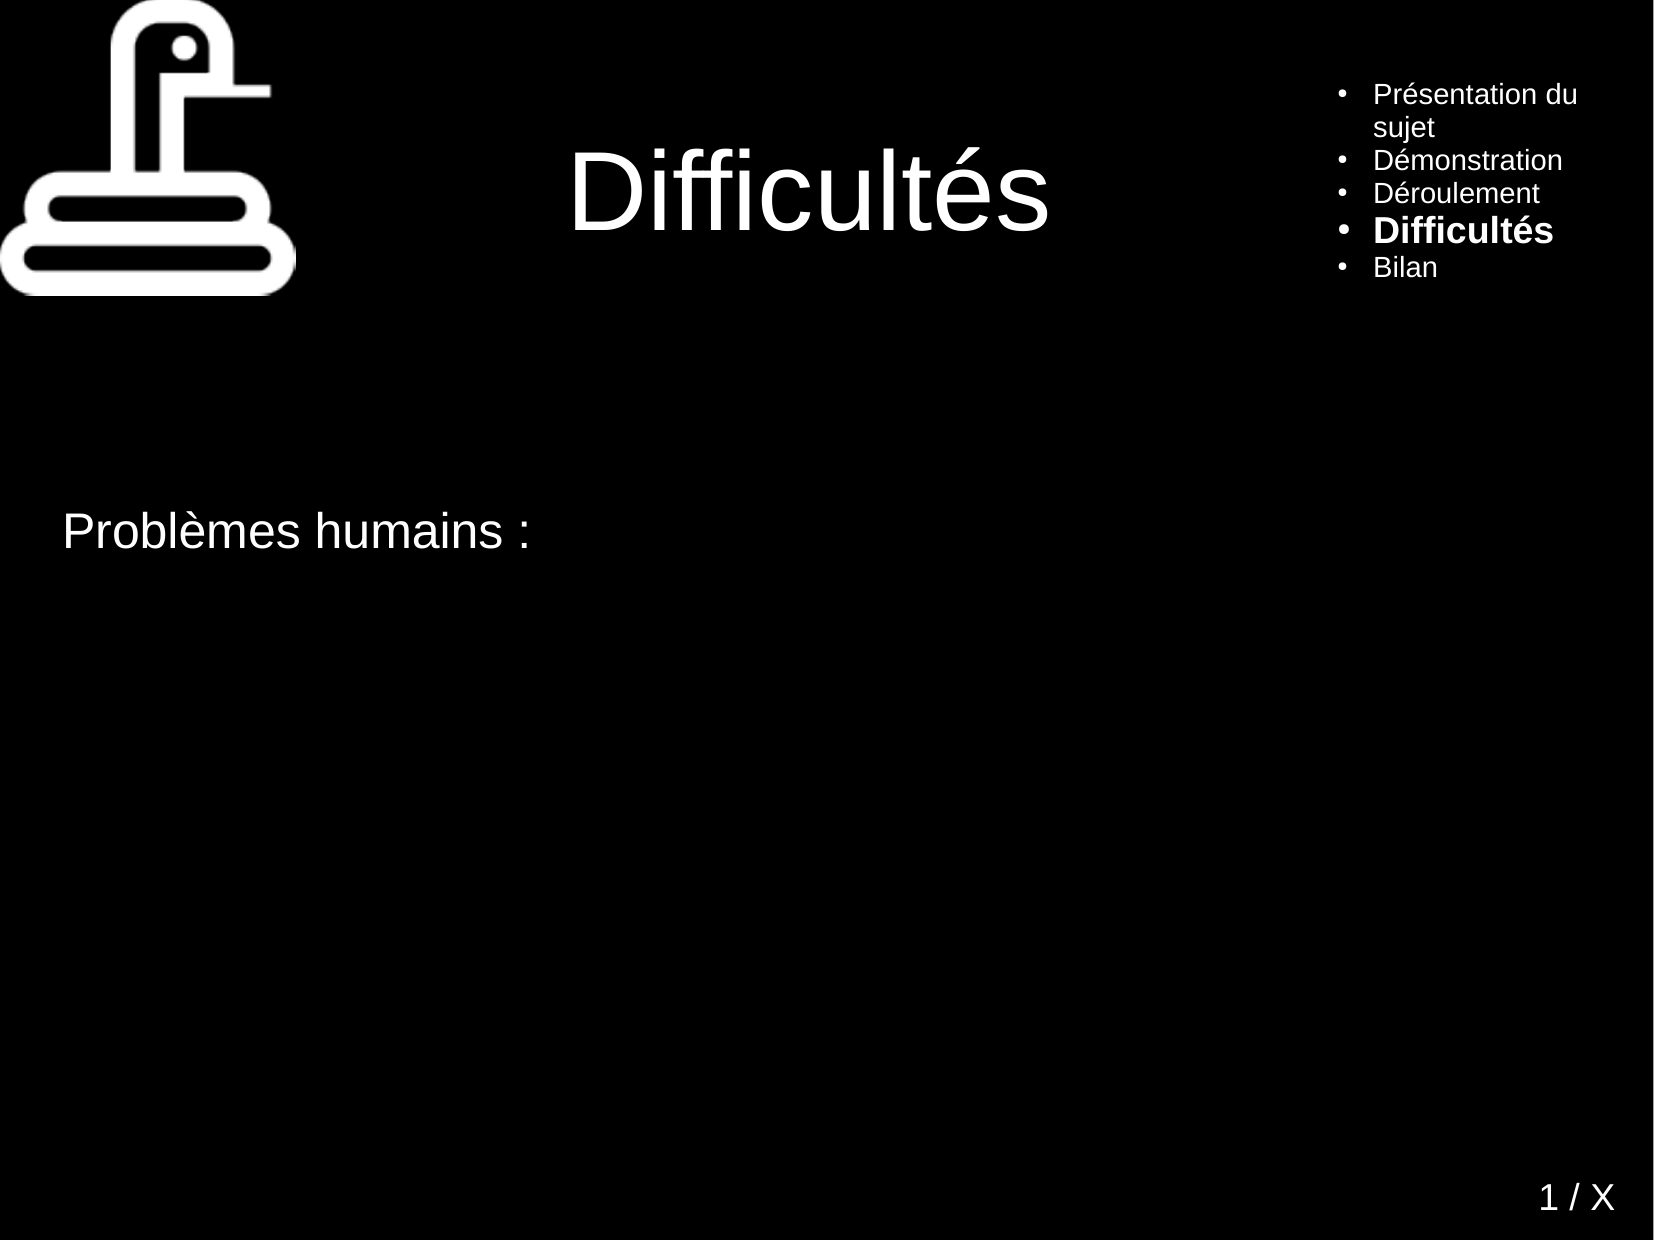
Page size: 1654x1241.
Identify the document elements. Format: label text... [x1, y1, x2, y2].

text_box 1 / X [1523, 1169, 1654, 1241]
title Difficultés [295, 88, 1323, 296]
picture [0, 0, 296, 296]
text_box Présentation du sujet Démonstration Déroulement Difficultés Bilan [1322, 70, 1654, 334]
text_box Problèmes humains : [47, 496, 626, 623]
